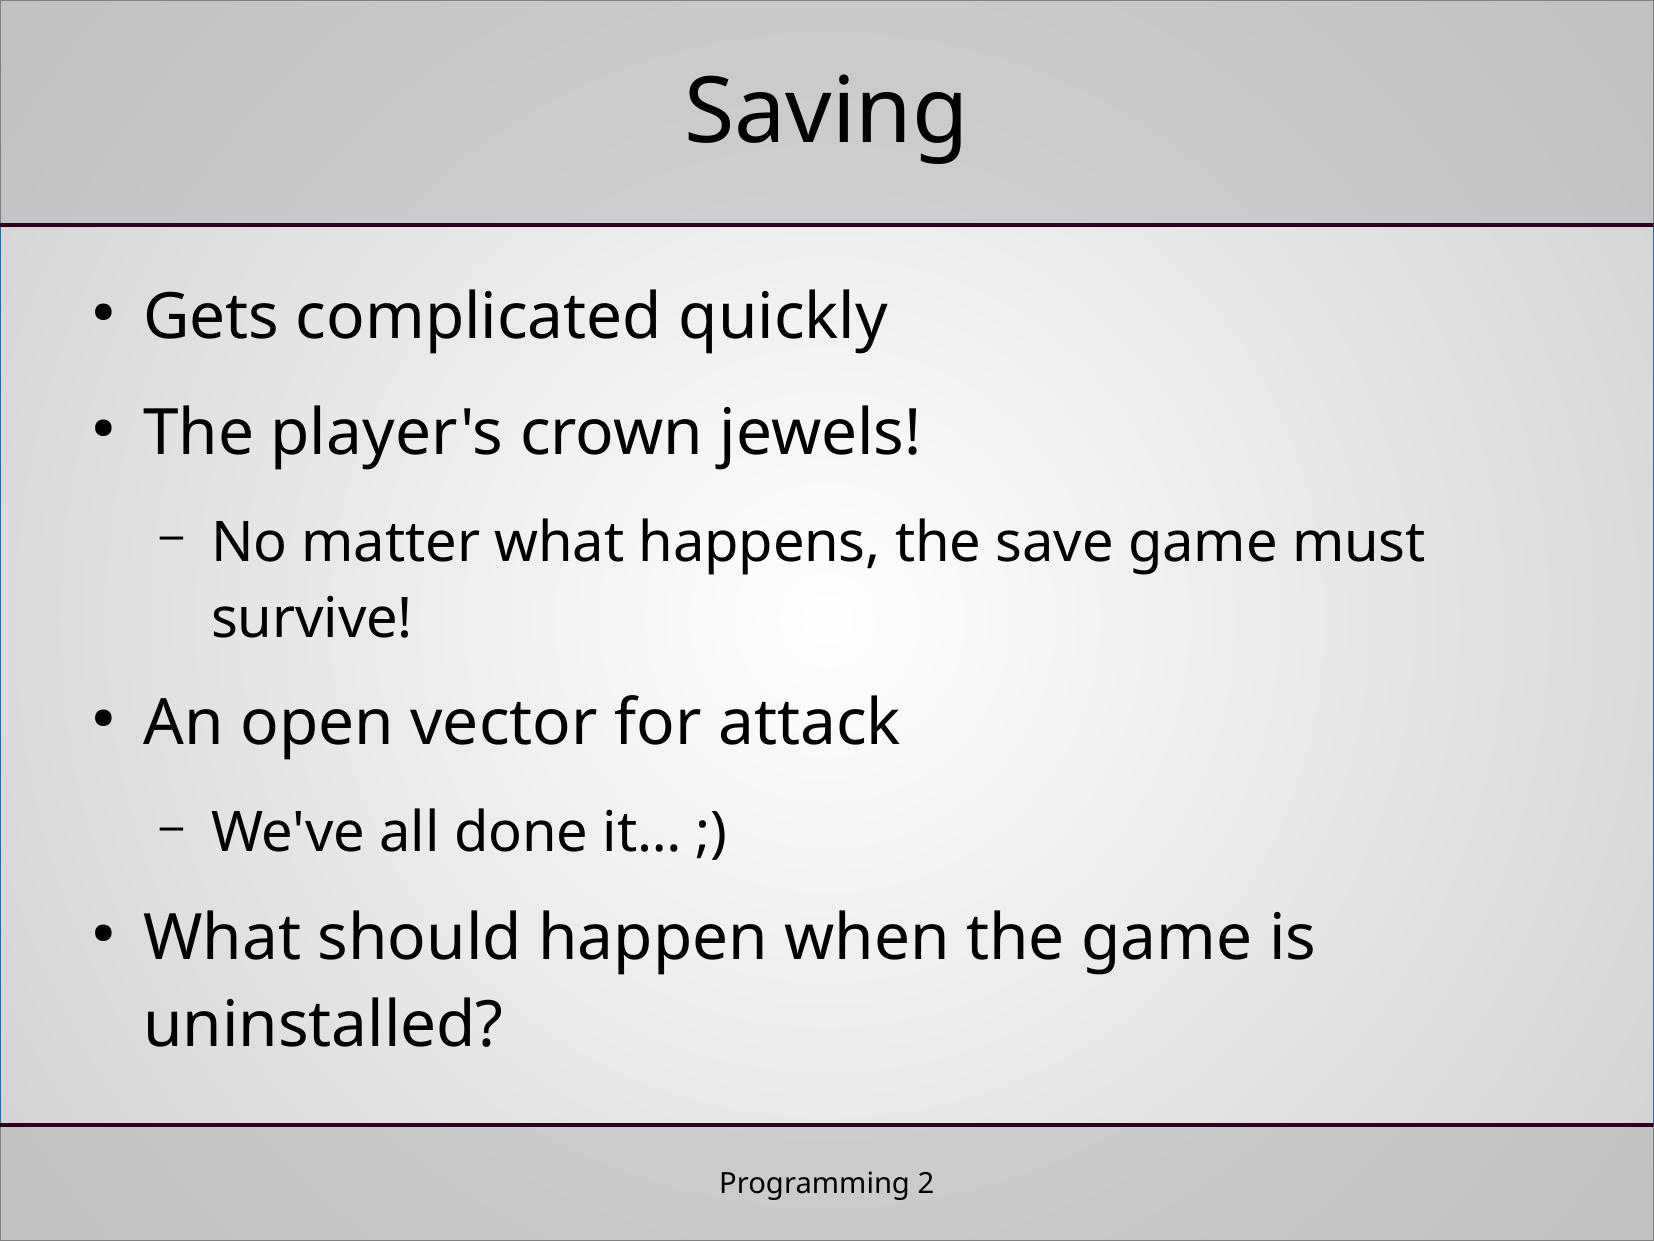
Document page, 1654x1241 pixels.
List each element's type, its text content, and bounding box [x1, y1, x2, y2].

title Saving [82, 34, 1571, 181]
list Gets complicated quickly The player's crown jewels! No matter what happens, the save game must survive! An open vector for attack We've all done it… ;) What should happen when the game is uninstalled? [75, 270, 1571, 1075]
